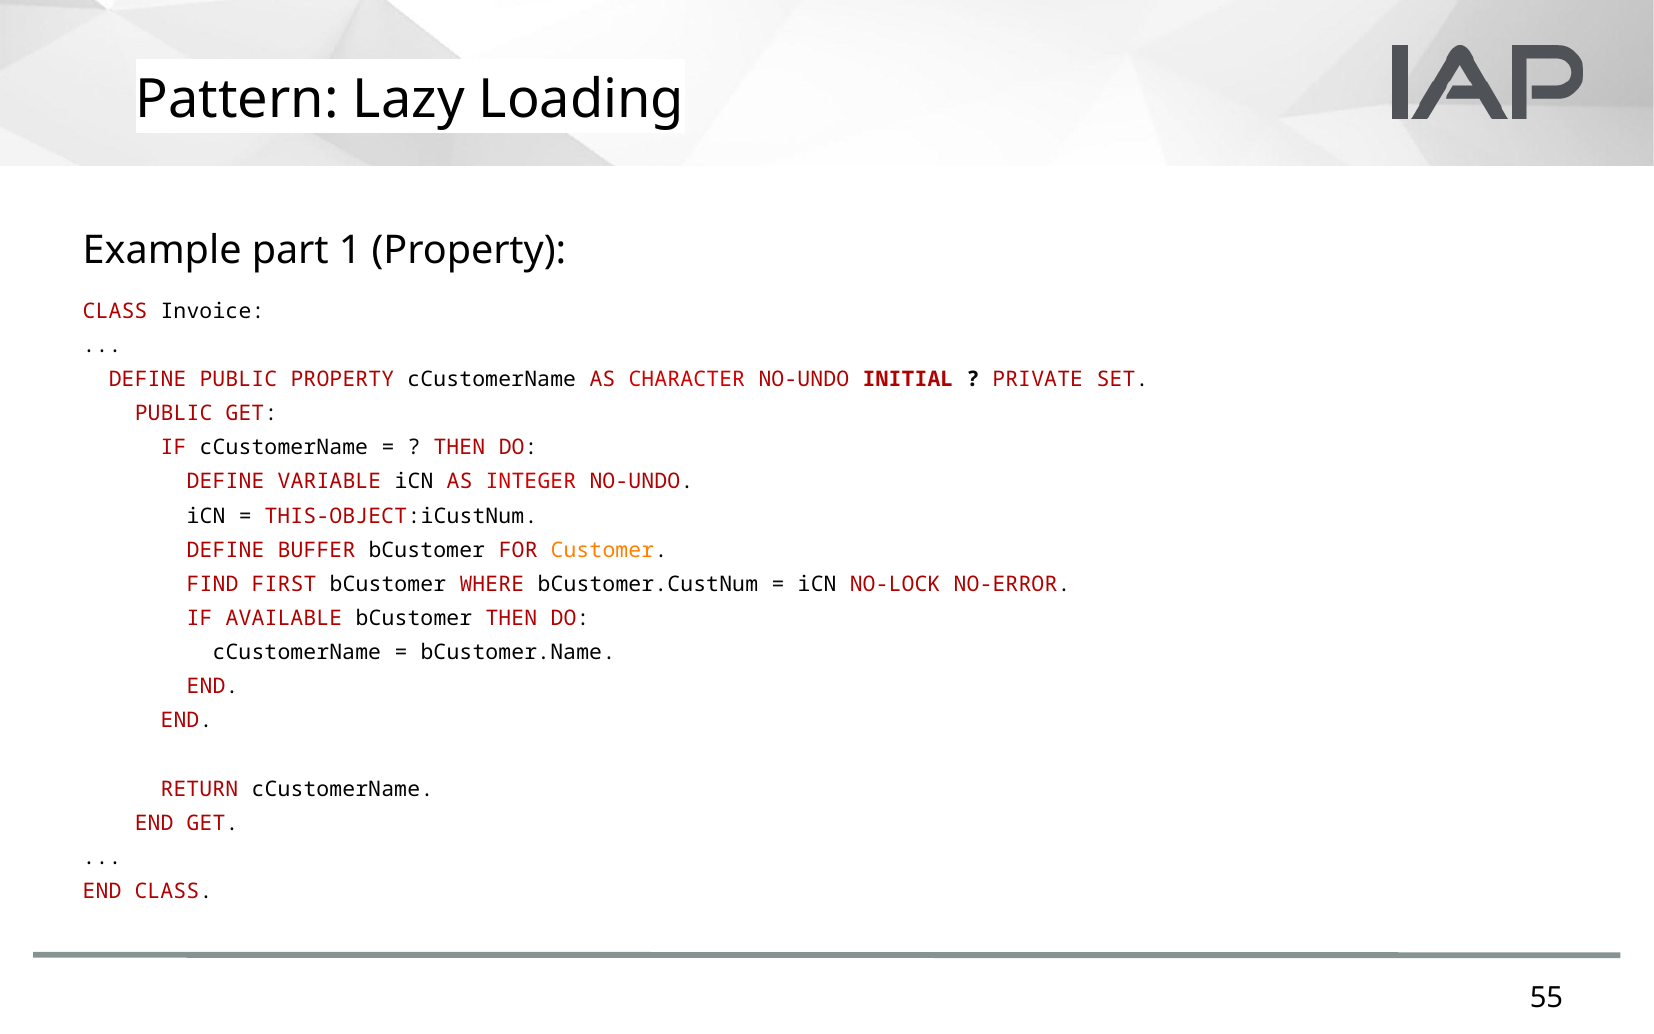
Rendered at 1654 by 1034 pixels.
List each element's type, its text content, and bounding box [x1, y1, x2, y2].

picture [0, 0, 1654, 166]
list CLASS Invoice: ... DEFINE PUBLIC PROPERTY cCustomerName AS CHARACTER NO-UNDO INITIAL ? PRIVATE SET. PUBLIC GET: IF cCustomerName = ? THEN DO: DEFINE VARIABLE iCN AS INTEGER NO-UNDO. iCN = THIS-OBJECT:iCustNum. DEFINE BUFFER bCustomer FOR Customer. FIND FIRST bCustomer WHERE bCustomer.CustNum = iCN NO-LOCK NO-ERROR. IF AVAILABLE bCustomer THEN DO: cCustomerName = bCustomer.Name. END. END. RETURN cCustomerName. END GET. ... END CLASS. [82, 295, 1571, 915]
list Example part 1 (Property): [82, 221, 1571, 295]
title Pattern: Lazy Loading [135, 41, 1264, 152]
